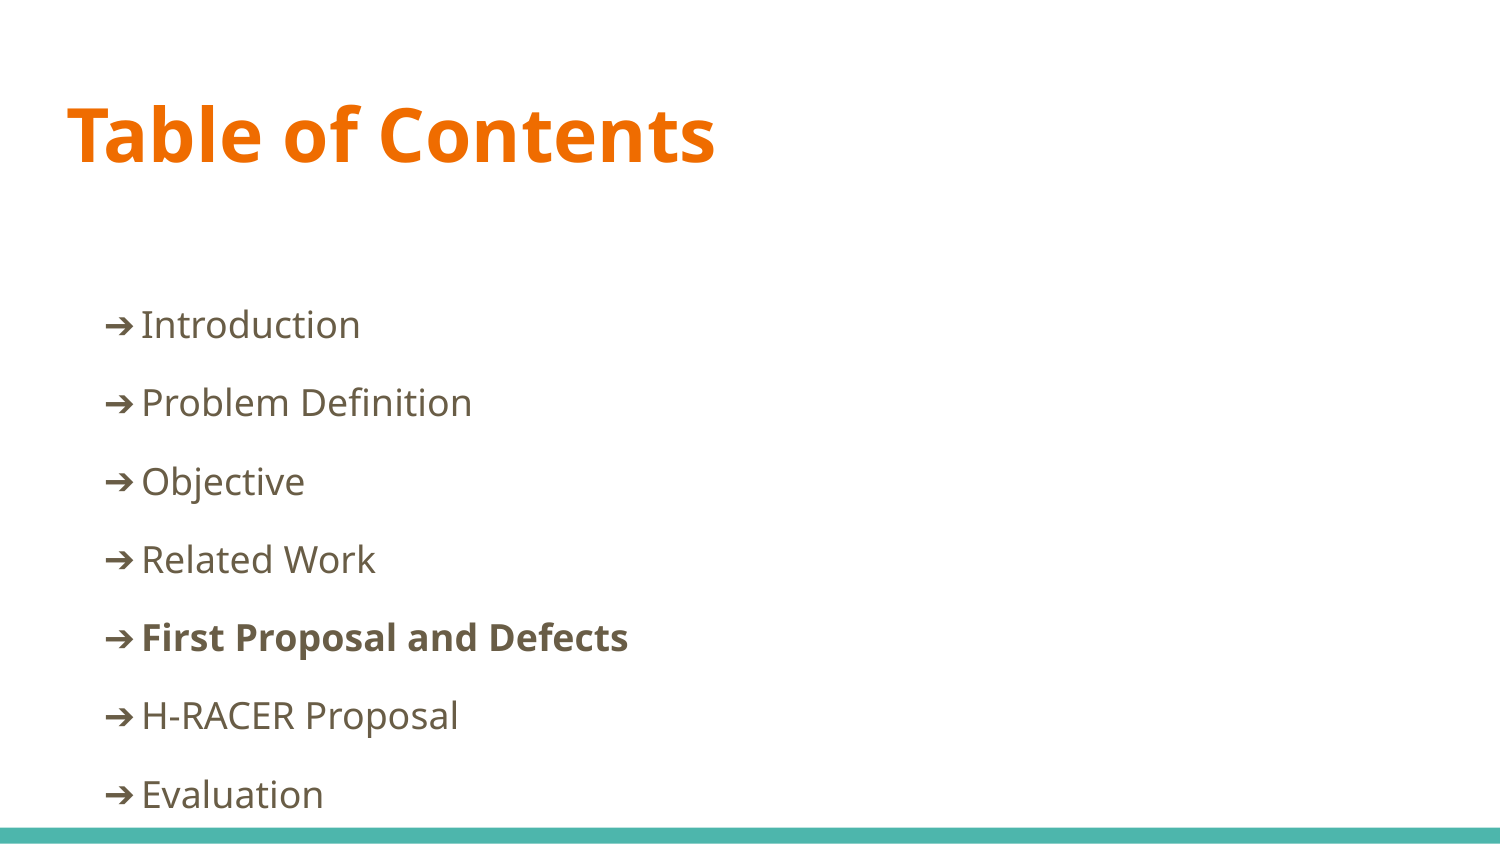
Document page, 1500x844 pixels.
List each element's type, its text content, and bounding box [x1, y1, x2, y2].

title Table of Contents [51, 72, 1449, 189]
list Introduction Problem Definition Objective Related Work First Proposal and Defects H-RACER Proposal Evaluation Conclusion [51, 207, 1449, 750]
